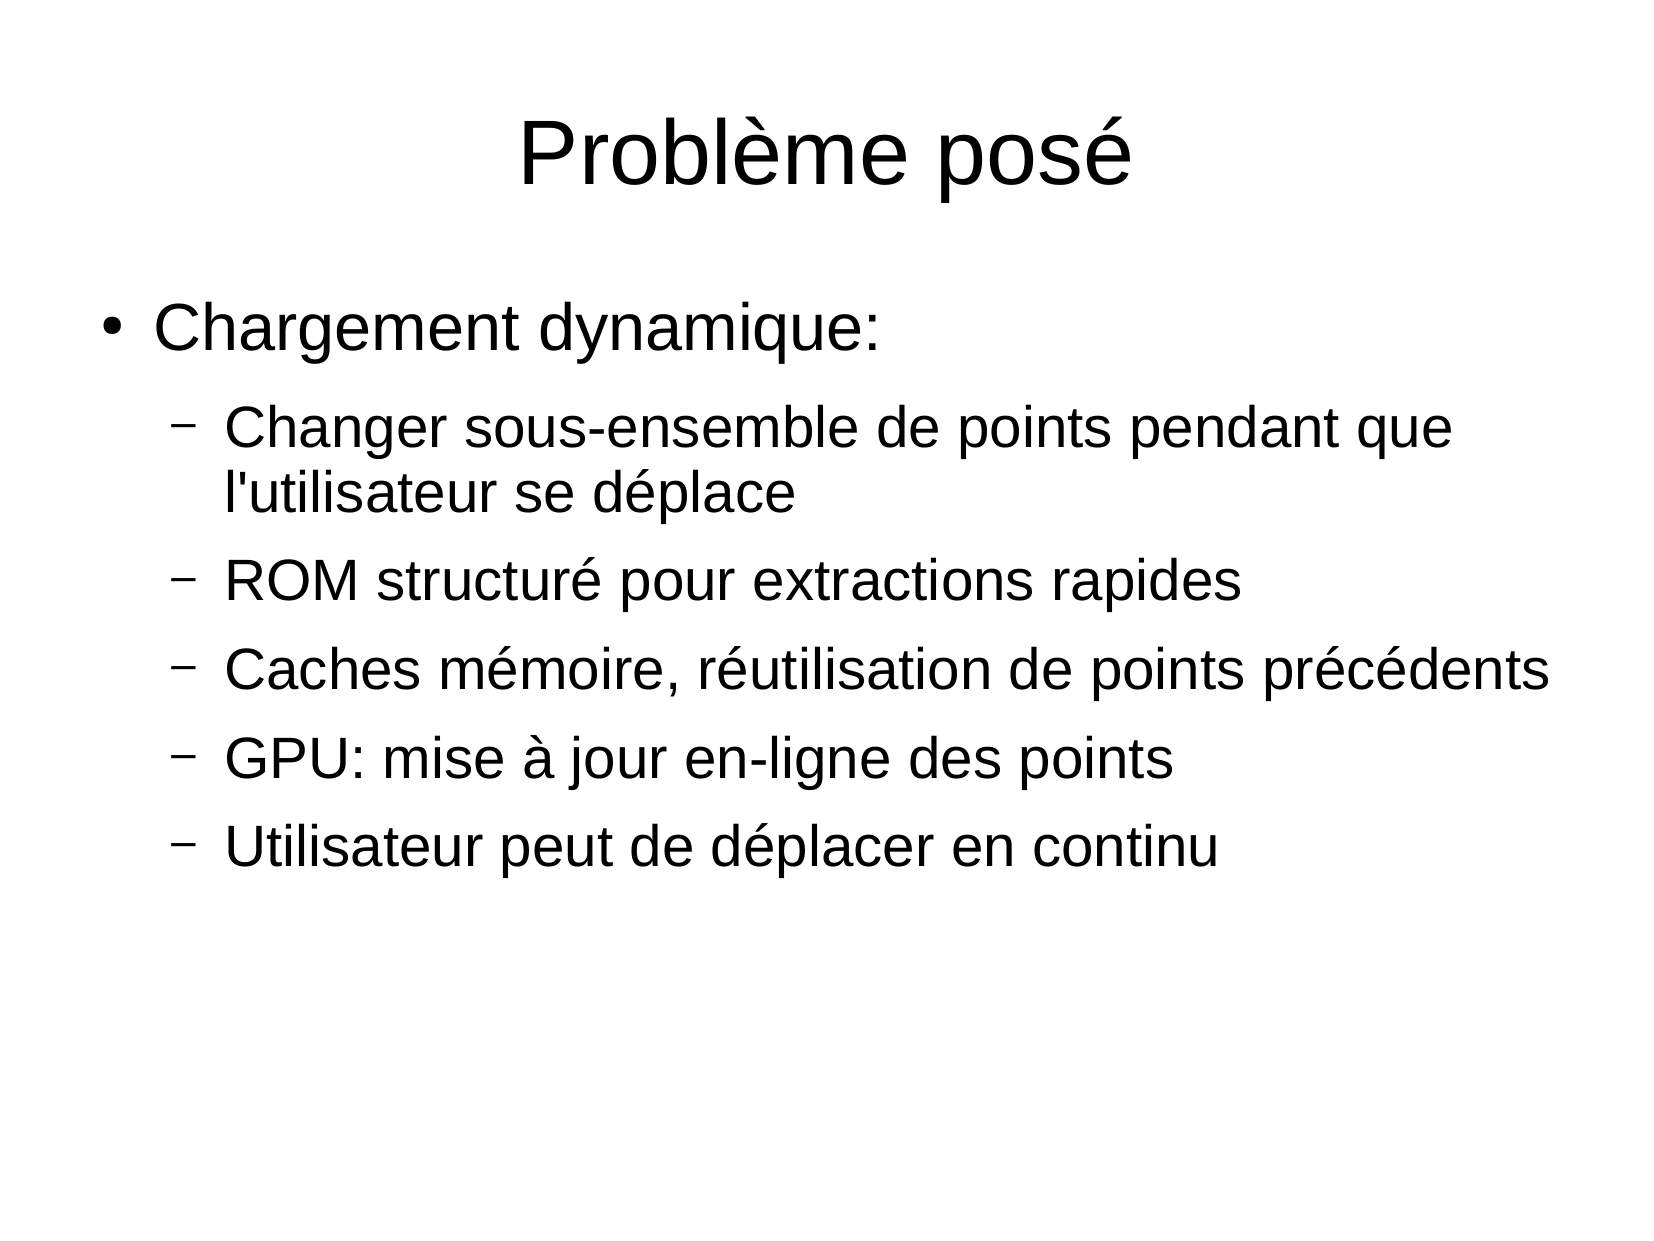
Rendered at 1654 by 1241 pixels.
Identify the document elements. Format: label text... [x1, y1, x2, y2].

title Problème posé [82, 49, 1571, 257]
list Chargement dynamique: Changer sous-ensemble de points pendant que l'utilisateur se déplace ROM structuré pour extractions rapides Caches mémoire, réutilisation de points précédents GPU: mise à jour en-ligne des points Utilisateur peut de déplacer en continu [82, 290, 1571, 1010]
